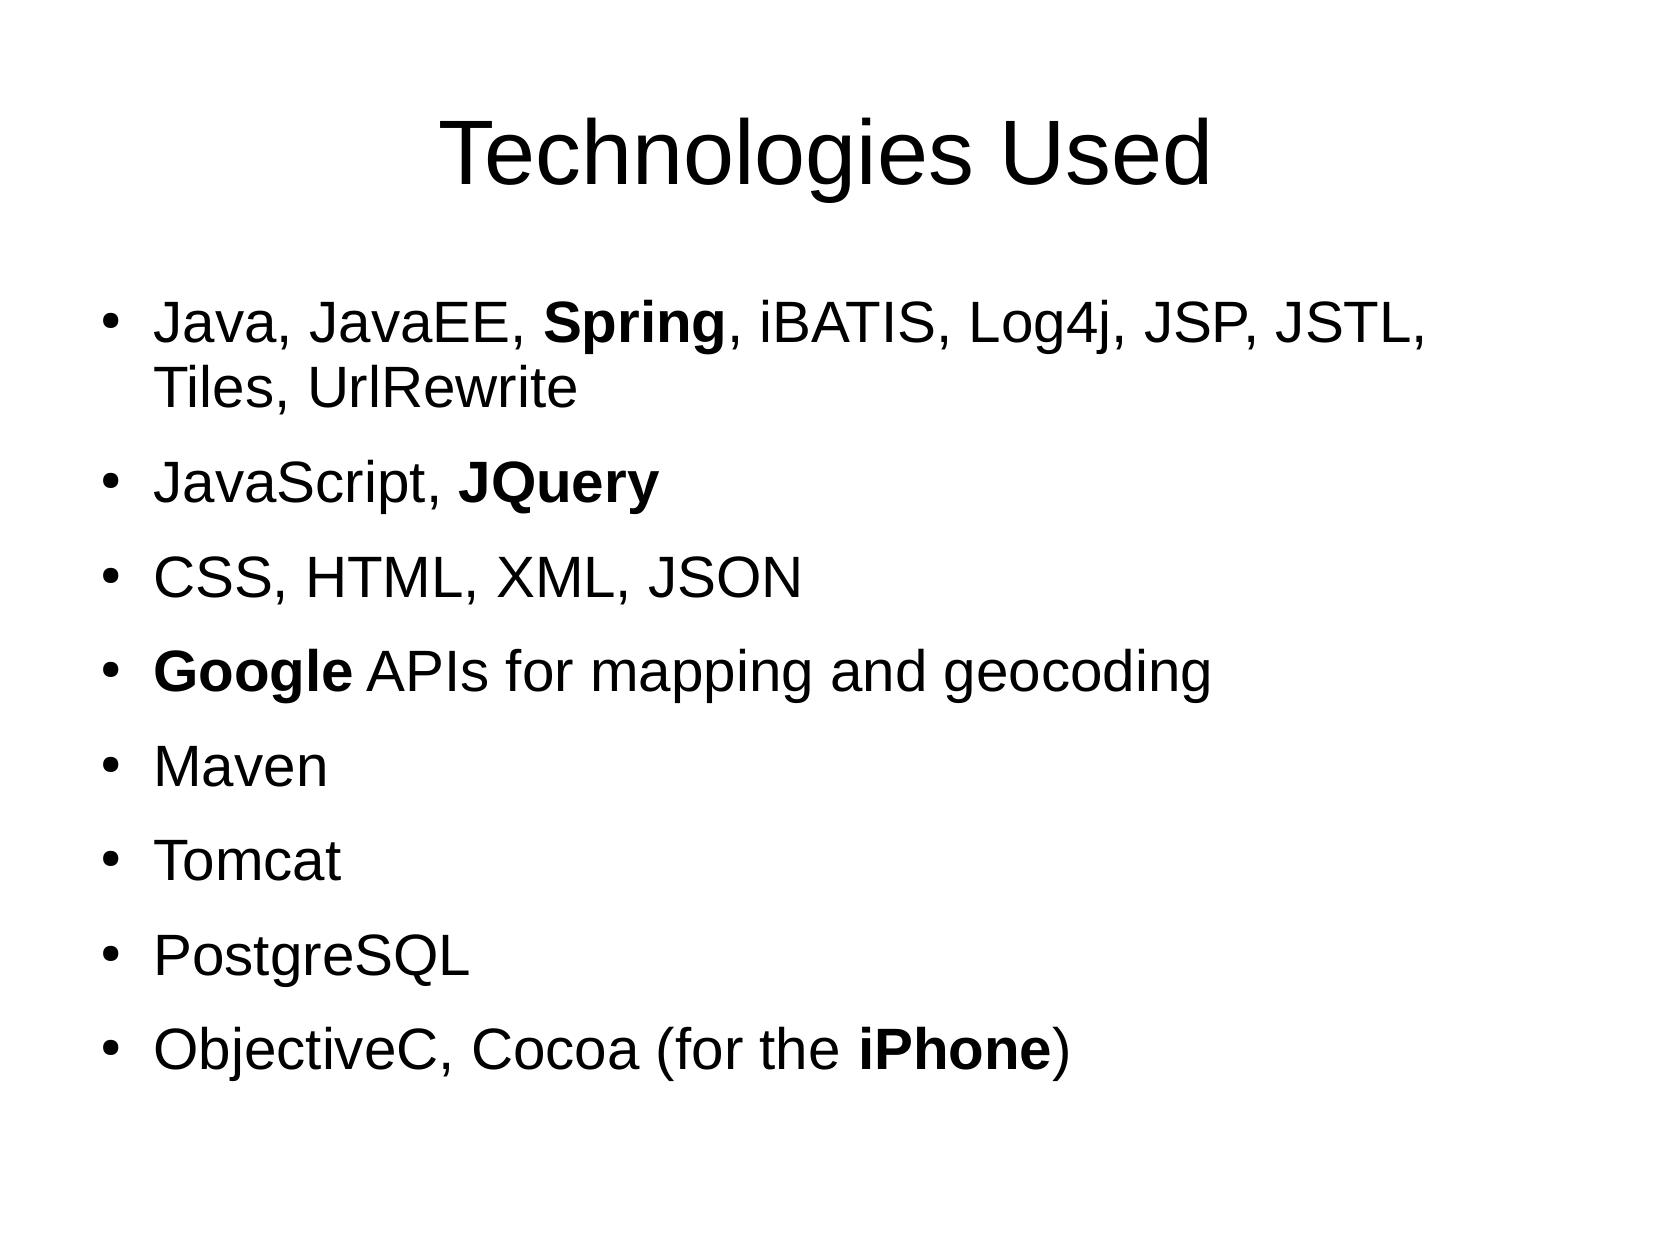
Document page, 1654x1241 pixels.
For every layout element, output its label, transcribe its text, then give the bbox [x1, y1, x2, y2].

title Technologies Used [82, 56, 1571, 250]
list Java, JavaEE, Spring, iBATIS, Log4j, JSP, JSTL, Tiles, UrlRewrite JavaScript, JQuery CSS, HTML, XML, JSON Google APIs for mapping and geocoding Maven Tomcat PostgreSQL ObjectiveC, Cocoa (for the iPhone) [82, 290, 1571, 1094]
